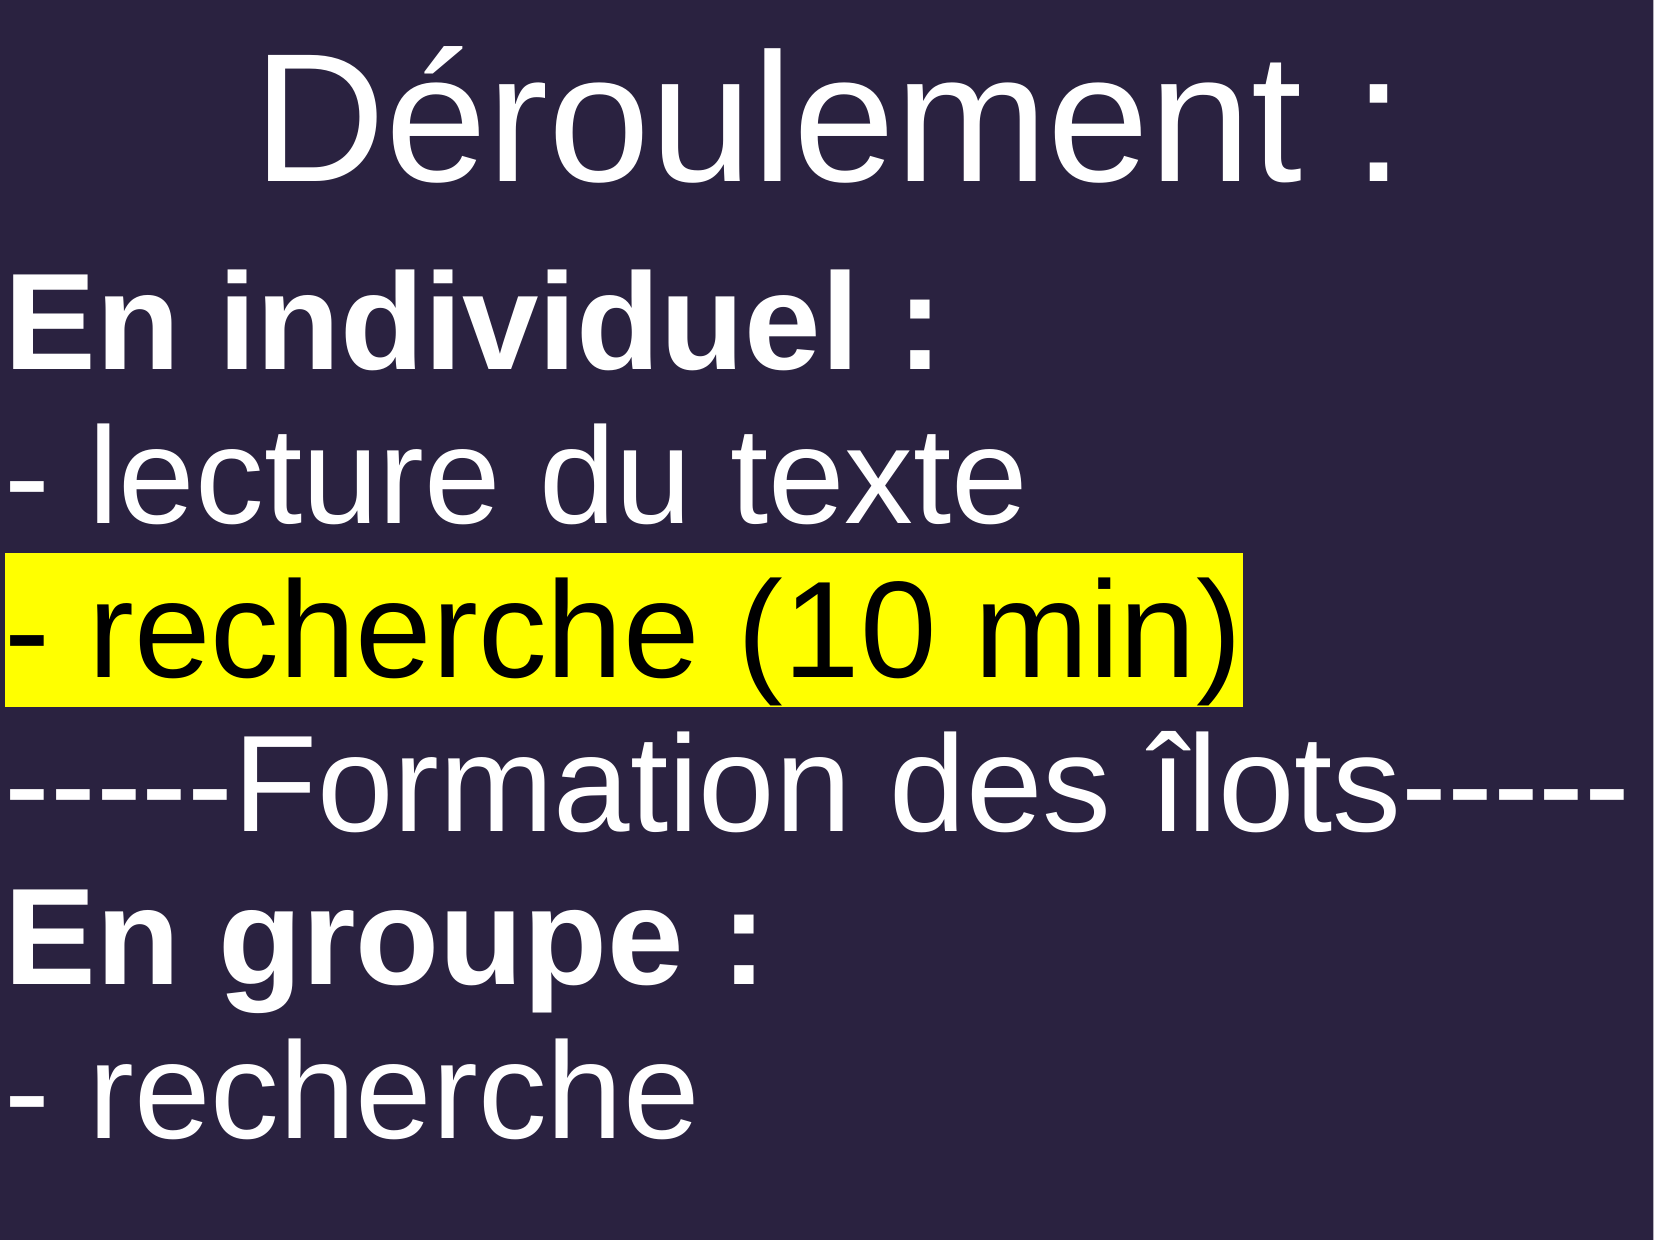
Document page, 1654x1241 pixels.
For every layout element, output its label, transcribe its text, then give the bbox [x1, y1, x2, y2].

title En individuel : - lecture du texte - recherche (10 min) -----Formation des îlots----- En groupe : - recherche [4, 245, 1654, 1241]
title Déroulement : [2, 0, 1654, 355]
